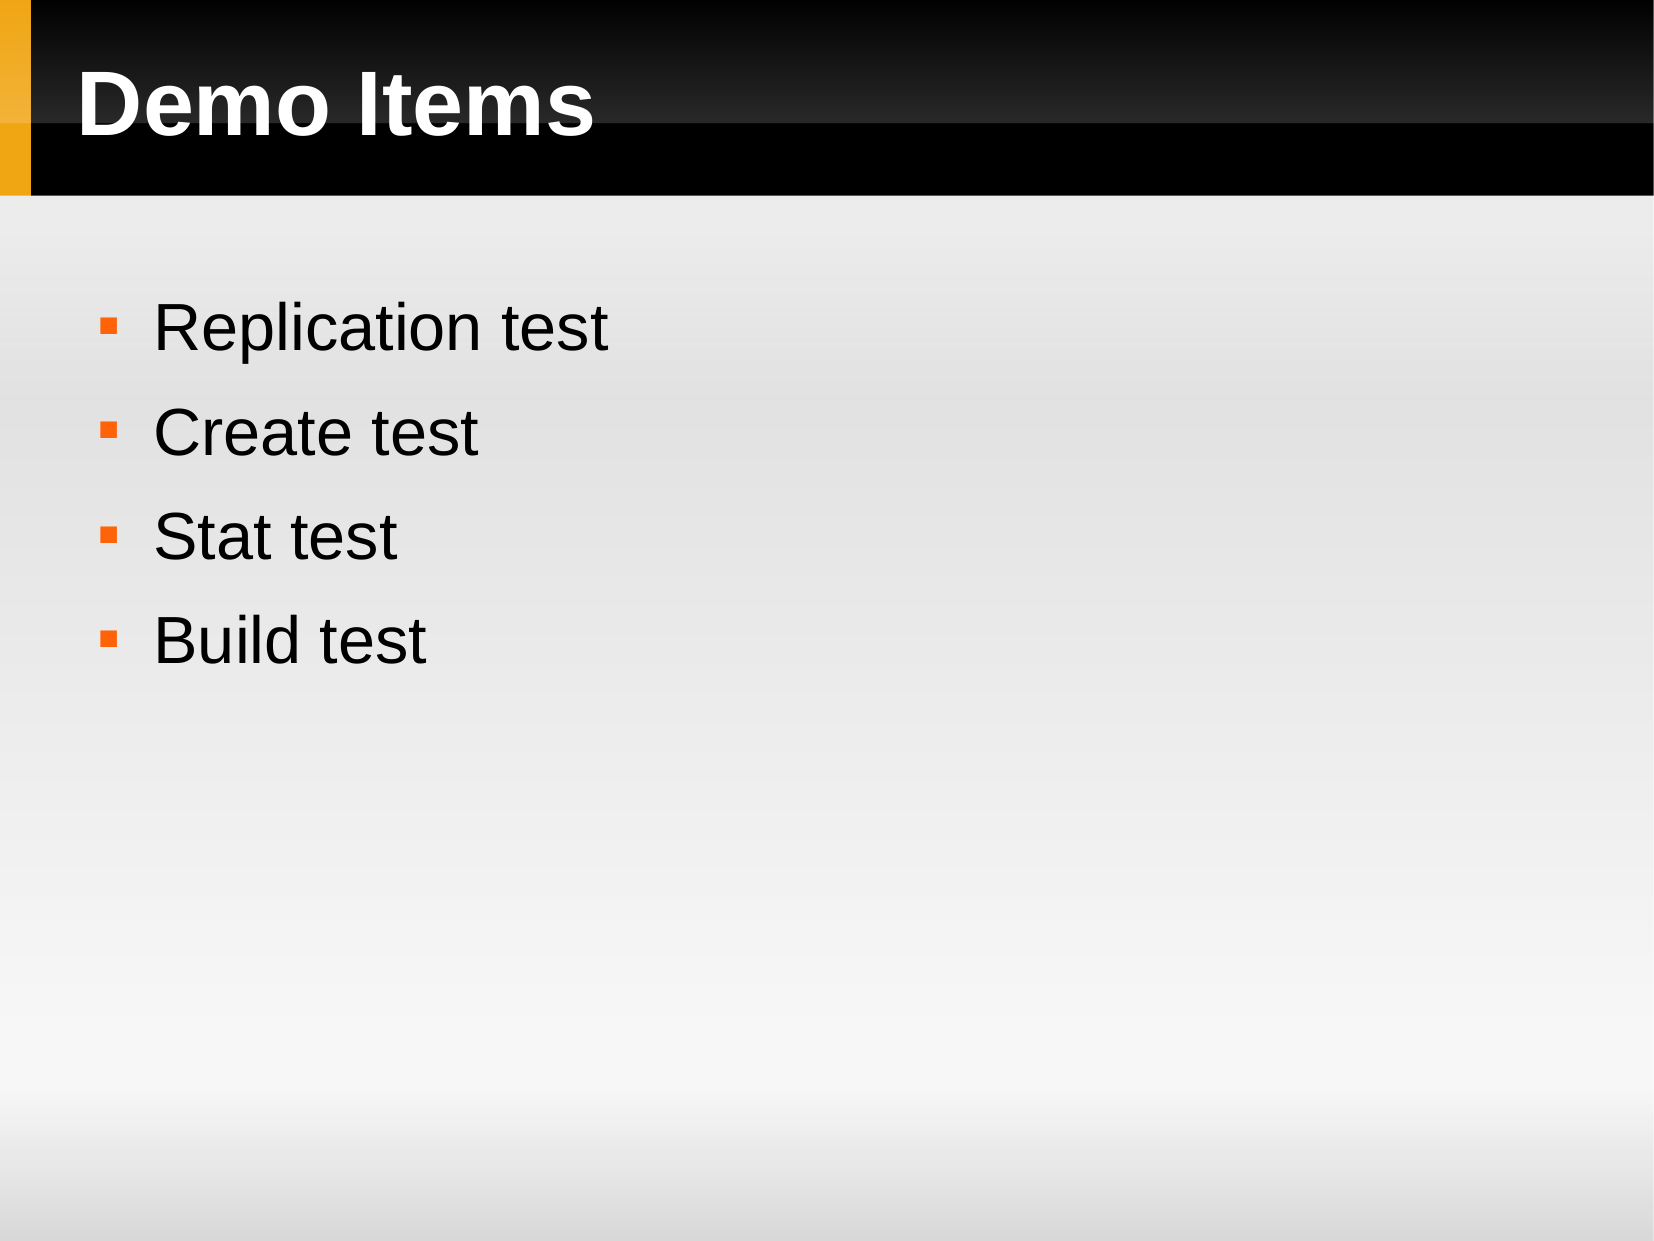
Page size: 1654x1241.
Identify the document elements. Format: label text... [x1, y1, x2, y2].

title Demo Items [76, 7, 1565, 200]
list Replication test Create test Stat test Build test [82, 290, 1571, 1094]
picture [0, 0, 1654, 1241]
